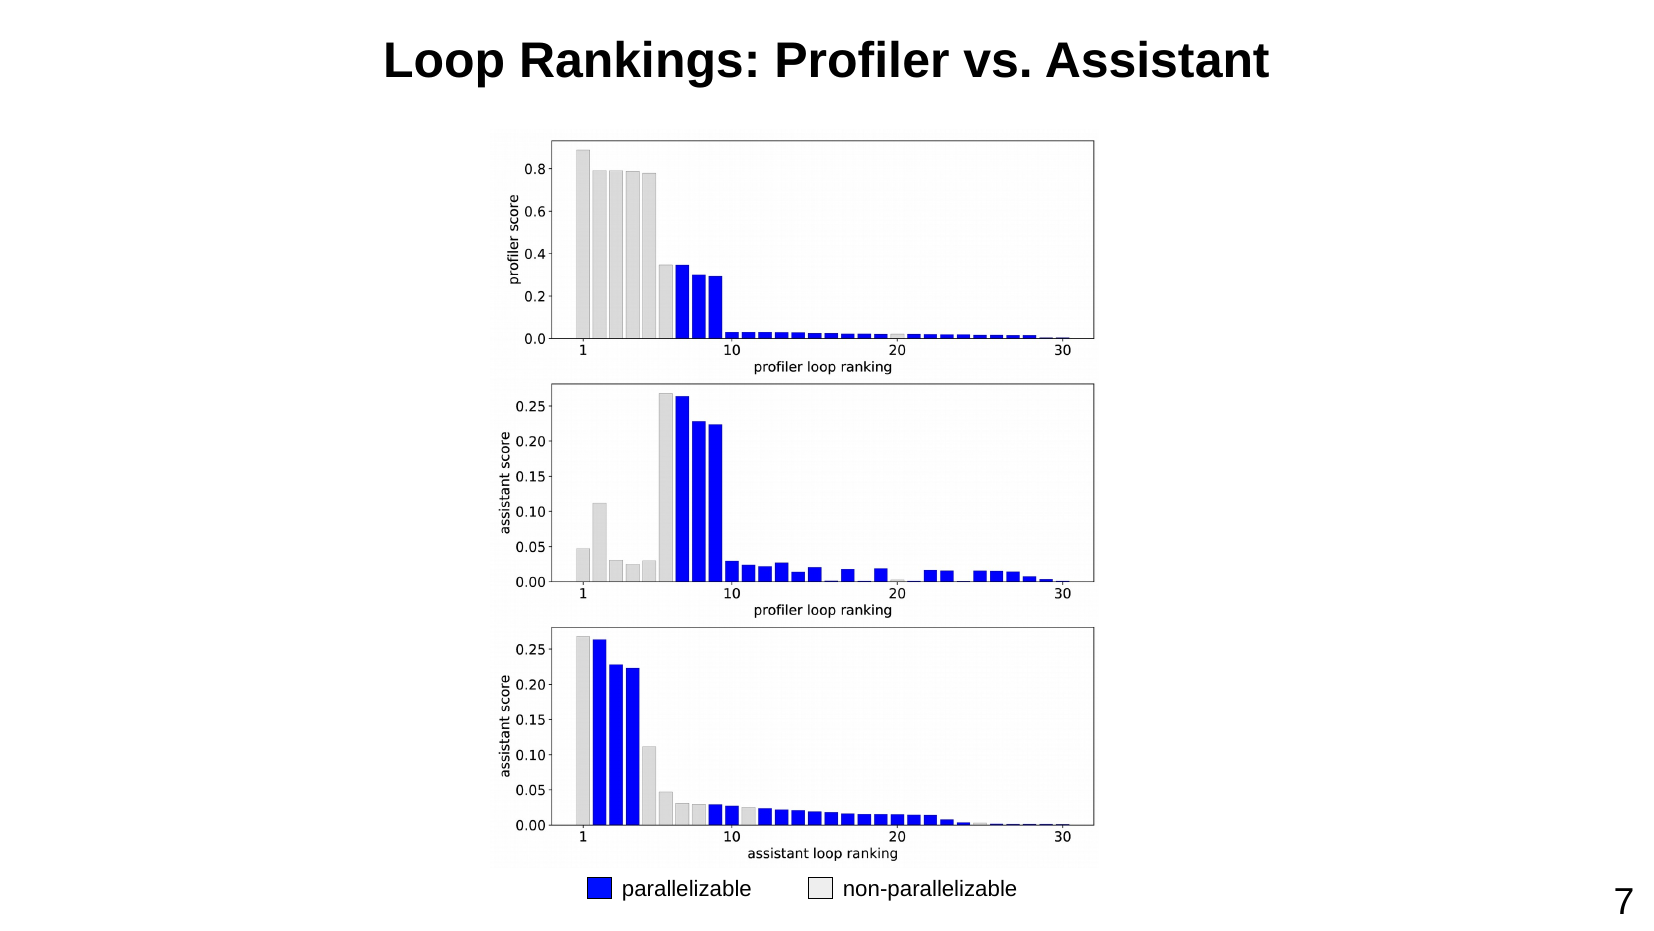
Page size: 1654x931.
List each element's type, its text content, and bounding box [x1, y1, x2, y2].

text_box 7 [1594, 873, 1654, 931]
picture [484, 129, 1099, 920]
text_box Loop Rankings: Profiler vs. Assistant [0, 2, 1654, 119]
